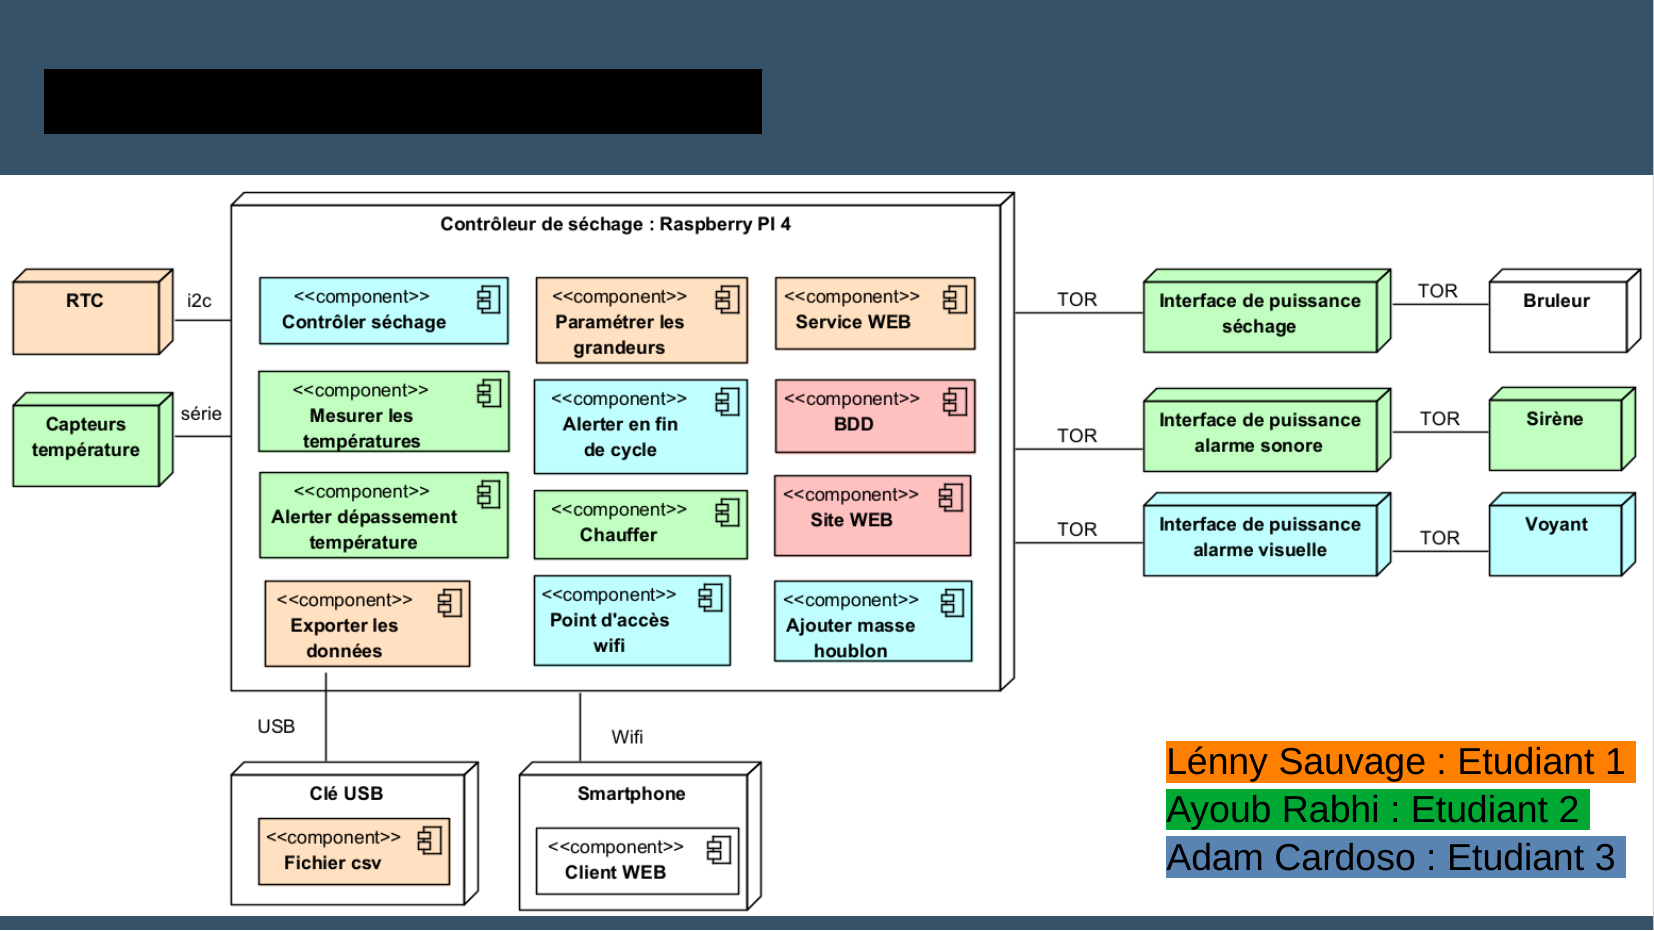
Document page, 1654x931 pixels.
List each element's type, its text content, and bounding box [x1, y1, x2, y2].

text_box Diagramme de déploiement [29, 61, 869, 207]
text_box Lénny Sauvage : Etudiant 1 Ayoub Rabhi : Etudiant 2 Adam Cardoso : Etudiant 3 [1151, 733, 1654, 886]
picture [0, 175, 1654, 916]
